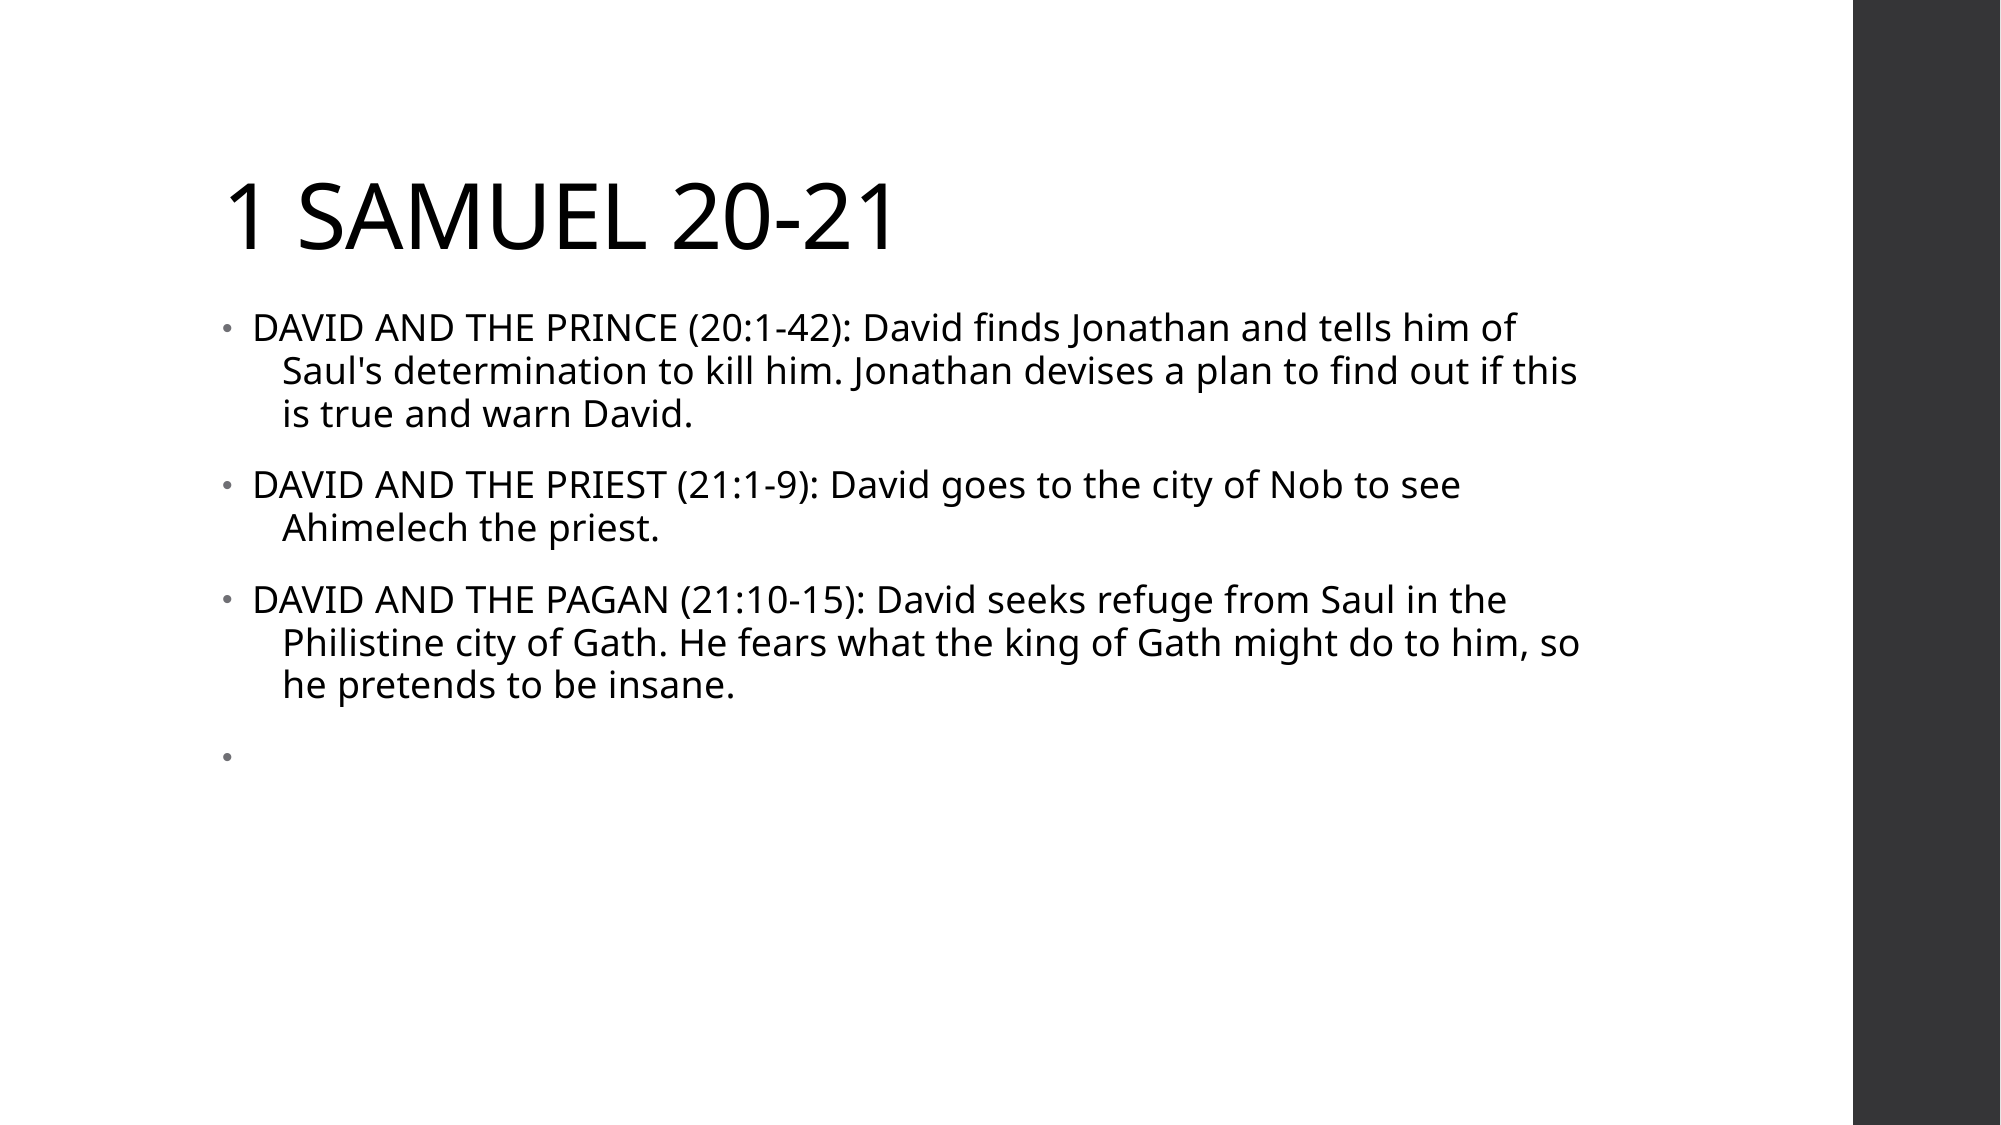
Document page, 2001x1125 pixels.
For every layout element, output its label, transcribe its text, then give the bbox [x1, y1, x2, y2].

list DAVID AND THE PRINCE (20:1-42): David finds Jonathan and tells him of Saul's determination to kill him. Jonathan devises a plan to find out if this is true and warn David. DAVID AND THE PRIEST (21:1-9): David goes to the city of Nob to see Ahimelech the priest. DAVID AND THE PAGAN (21:10-15): David seeks refuge from Saul in the Philistine city of Gath. He fears what the king of Gath might do to him, so he pretends to be insane. [206, 299, 1617, 1014]
title 1 SAMUEL 20-21 [206, 60, 1797, 278]
